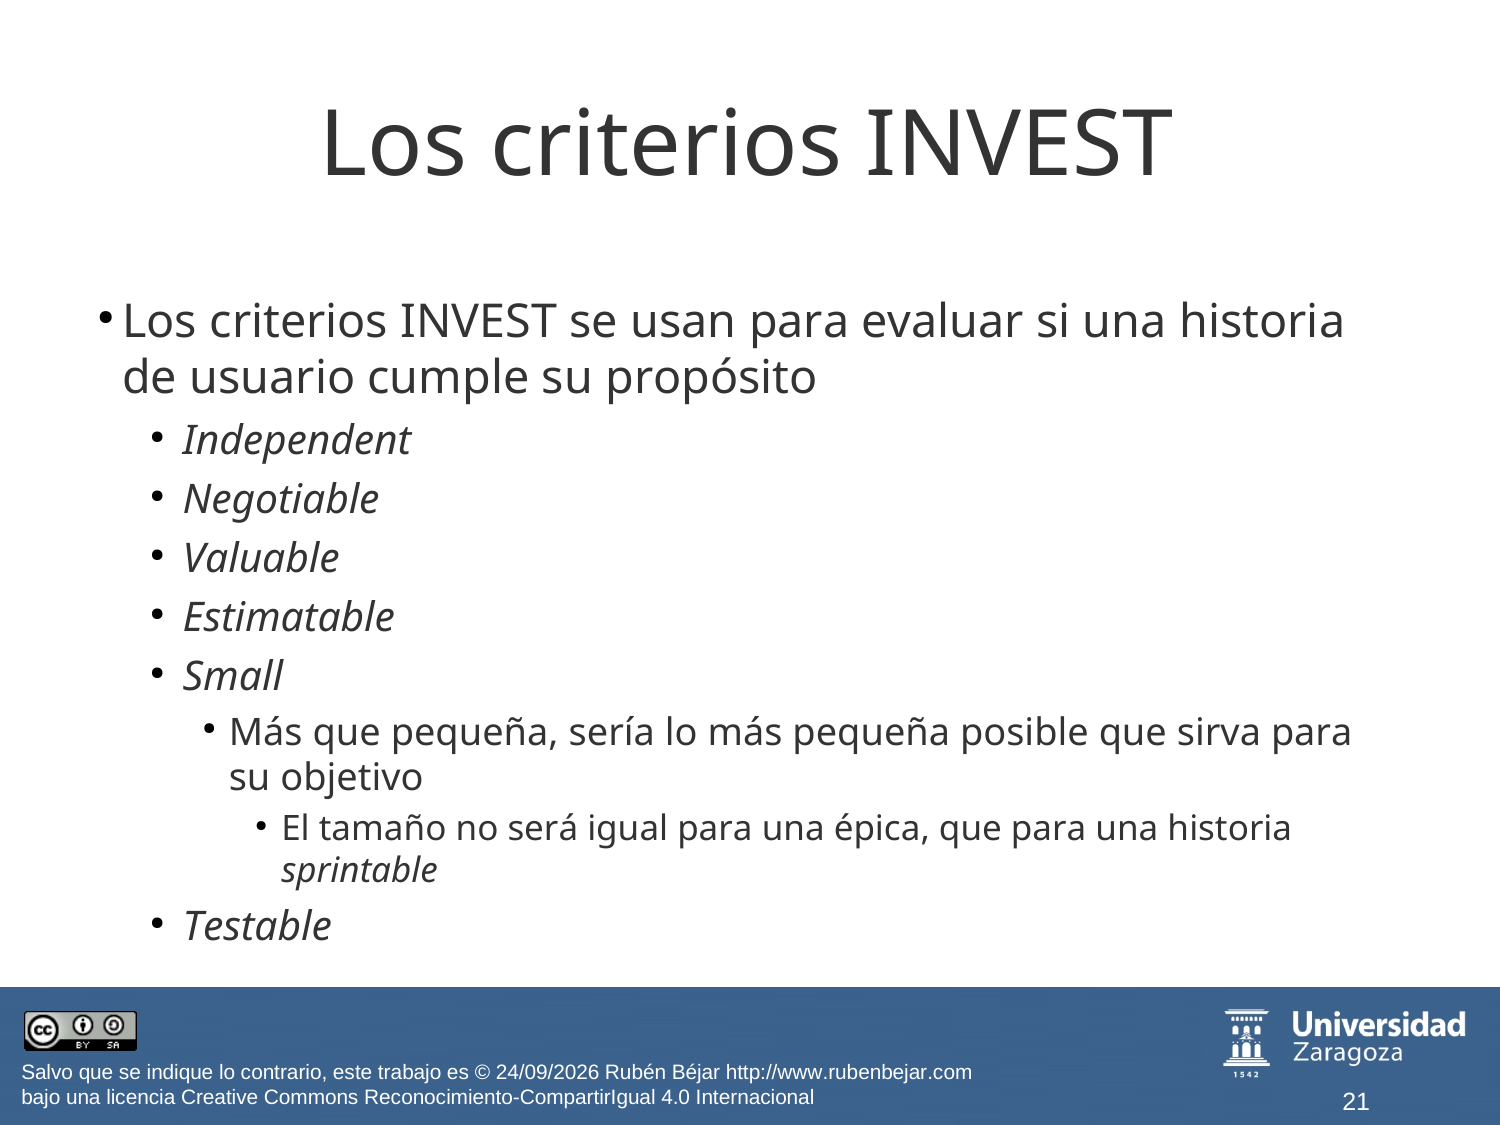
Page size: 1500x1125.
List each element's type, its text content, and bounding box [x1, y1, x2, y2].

title Los criterios INVEST [74, 21, 1420, 257]
picture [0, 987, 1500, 1125]
list Los criterios INVEST se usan para evaluar si una historia de usuario cumple su propósito Independent Negotiable Valuable Estimatable Small Más que pequeña, sería lo más pequeña posible que sirva para su objetivo El tamaño no será igual para una épica, que para una historia sprintable Testable [82, 283, 1418, 957]
